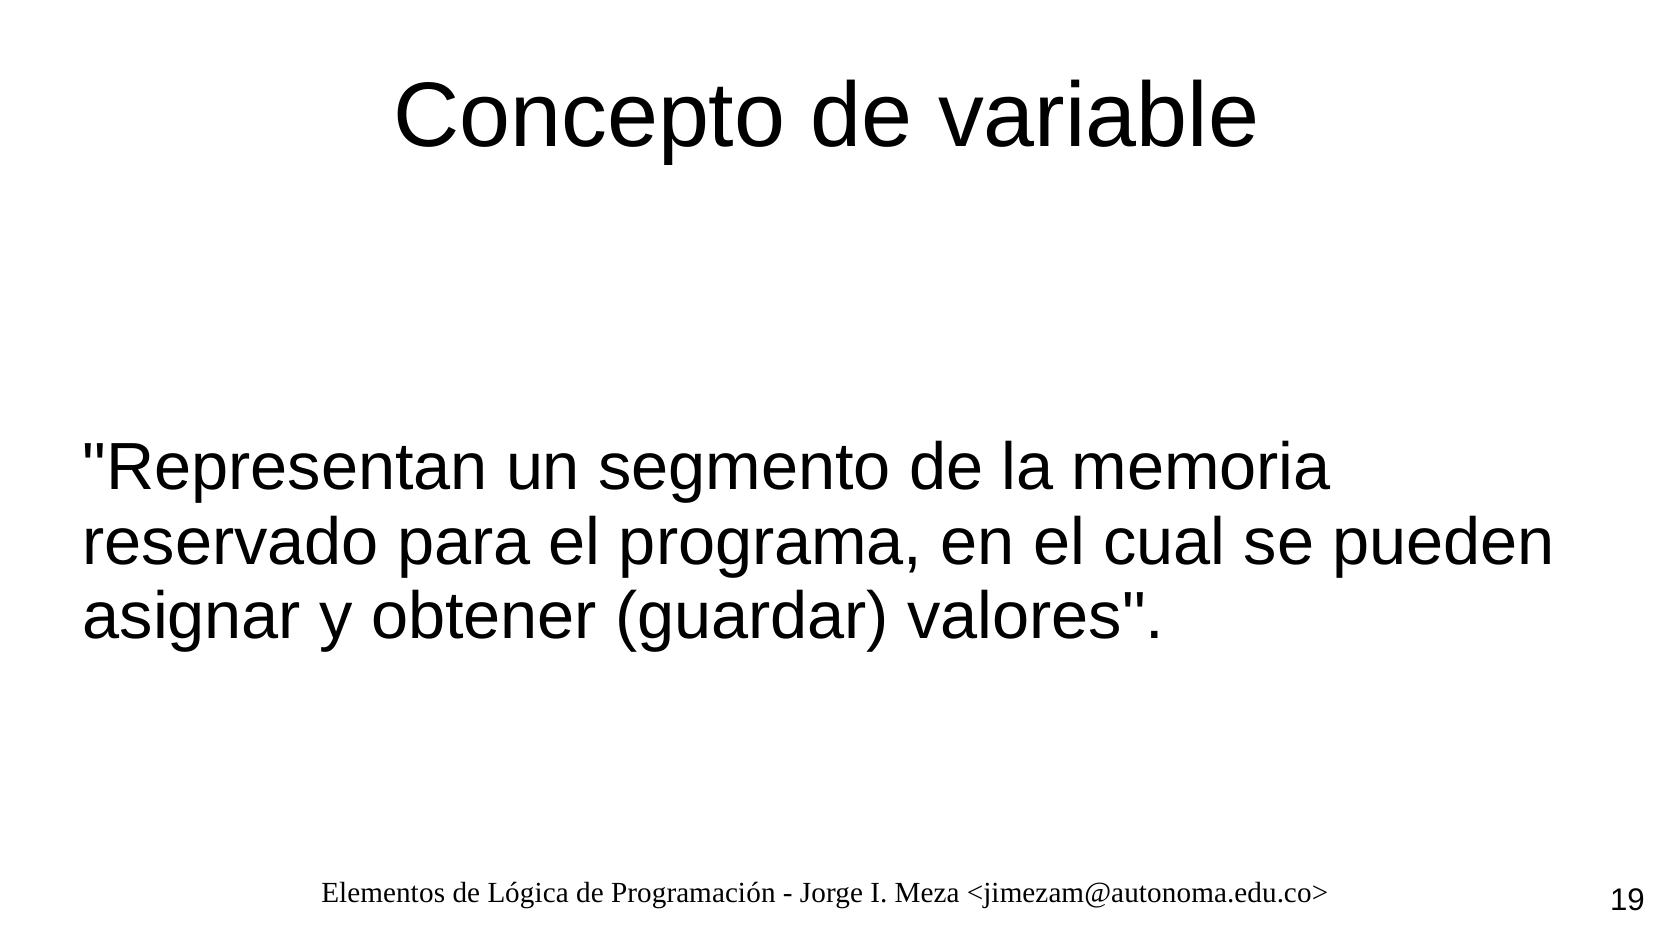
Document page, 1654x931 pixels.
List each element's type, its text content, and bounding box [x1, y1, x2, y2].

title Concepto de variable [82, 37, 1571, 193]
subtitle "Representan un segmento de la memoria reservado para el programa, en el cual se pueden asignar y obtener (guardar) valores". [82, 199, 1571, 883]
